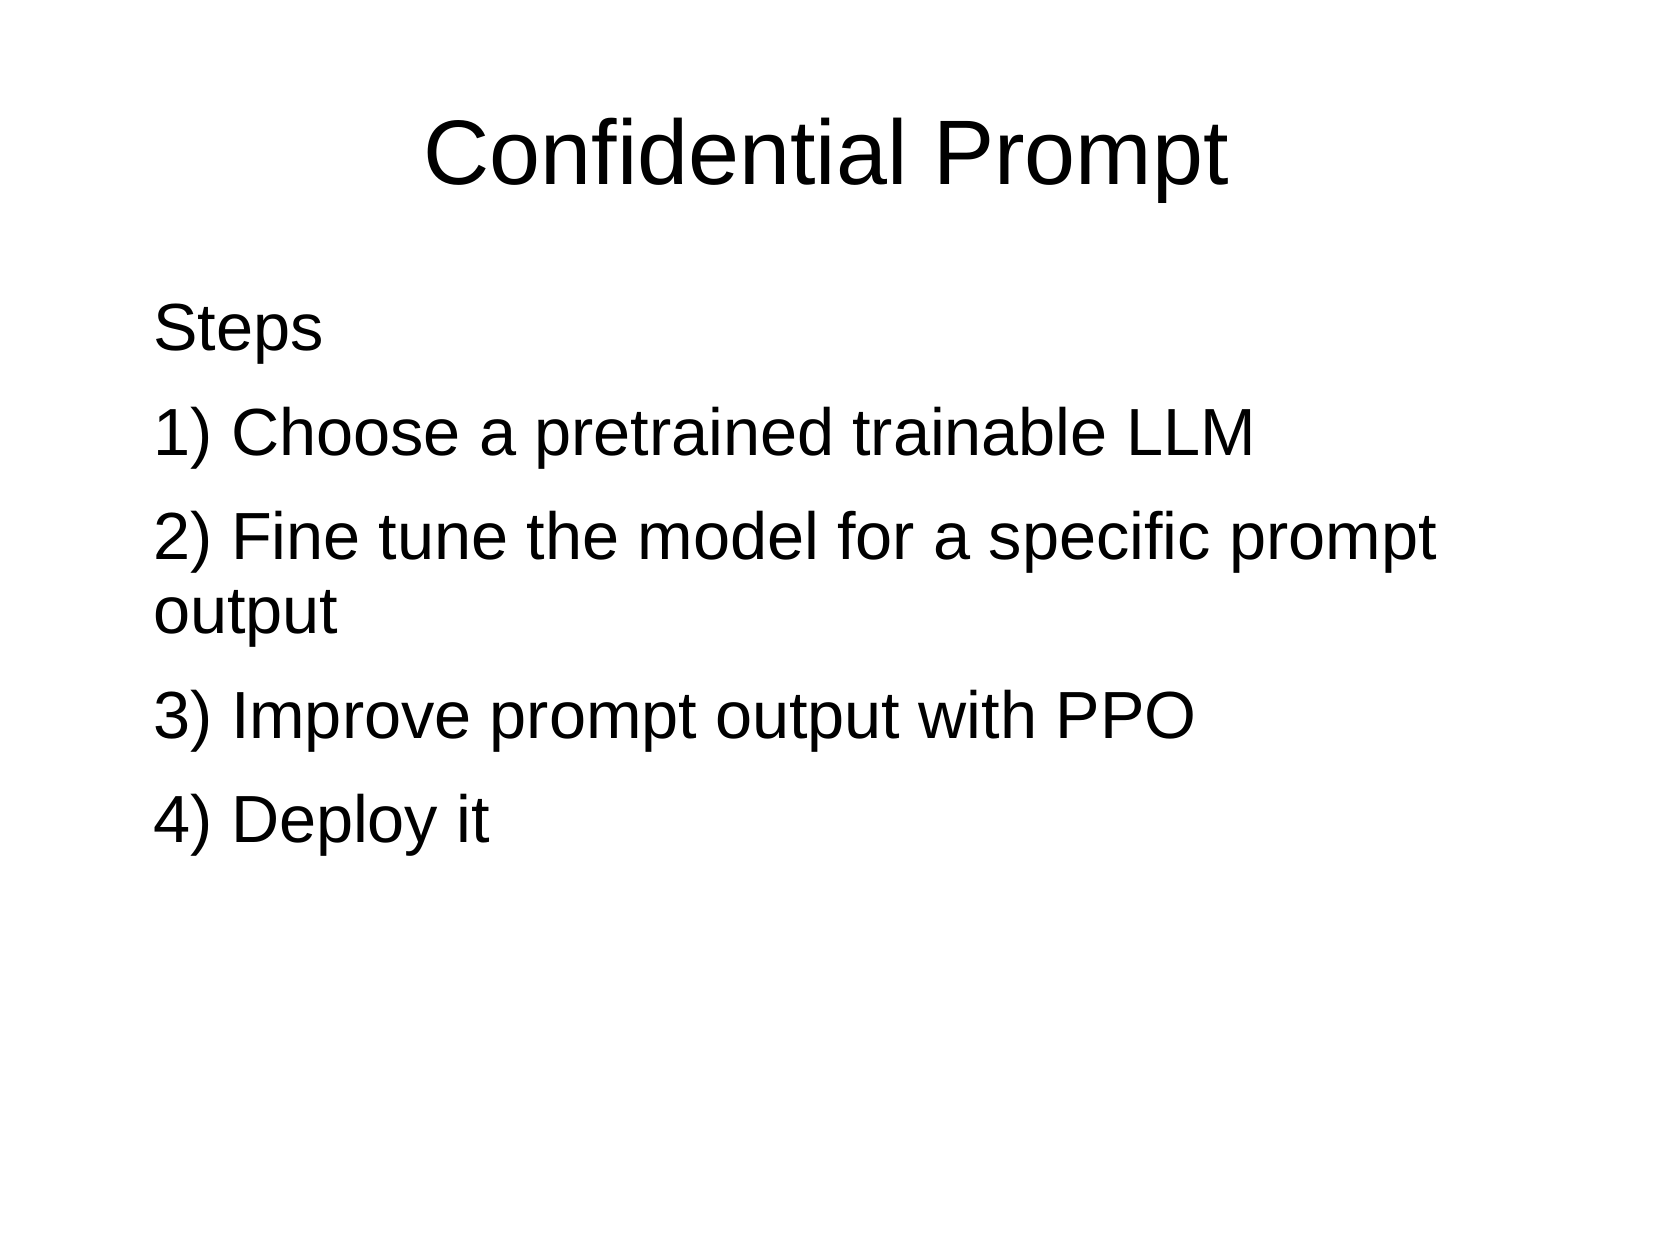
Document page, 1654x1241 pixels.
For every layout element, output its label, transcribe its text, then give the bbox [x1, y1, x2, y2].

title Confidential Prompt [82, 49, 1571, 257]
list Steps 1) Choose a pretrained trainable LLM 2) Fine tune the model for a specific prompt output 3) Improve prompt output with PPO 4) Deploy it [82, 290, 1571, 1109]
